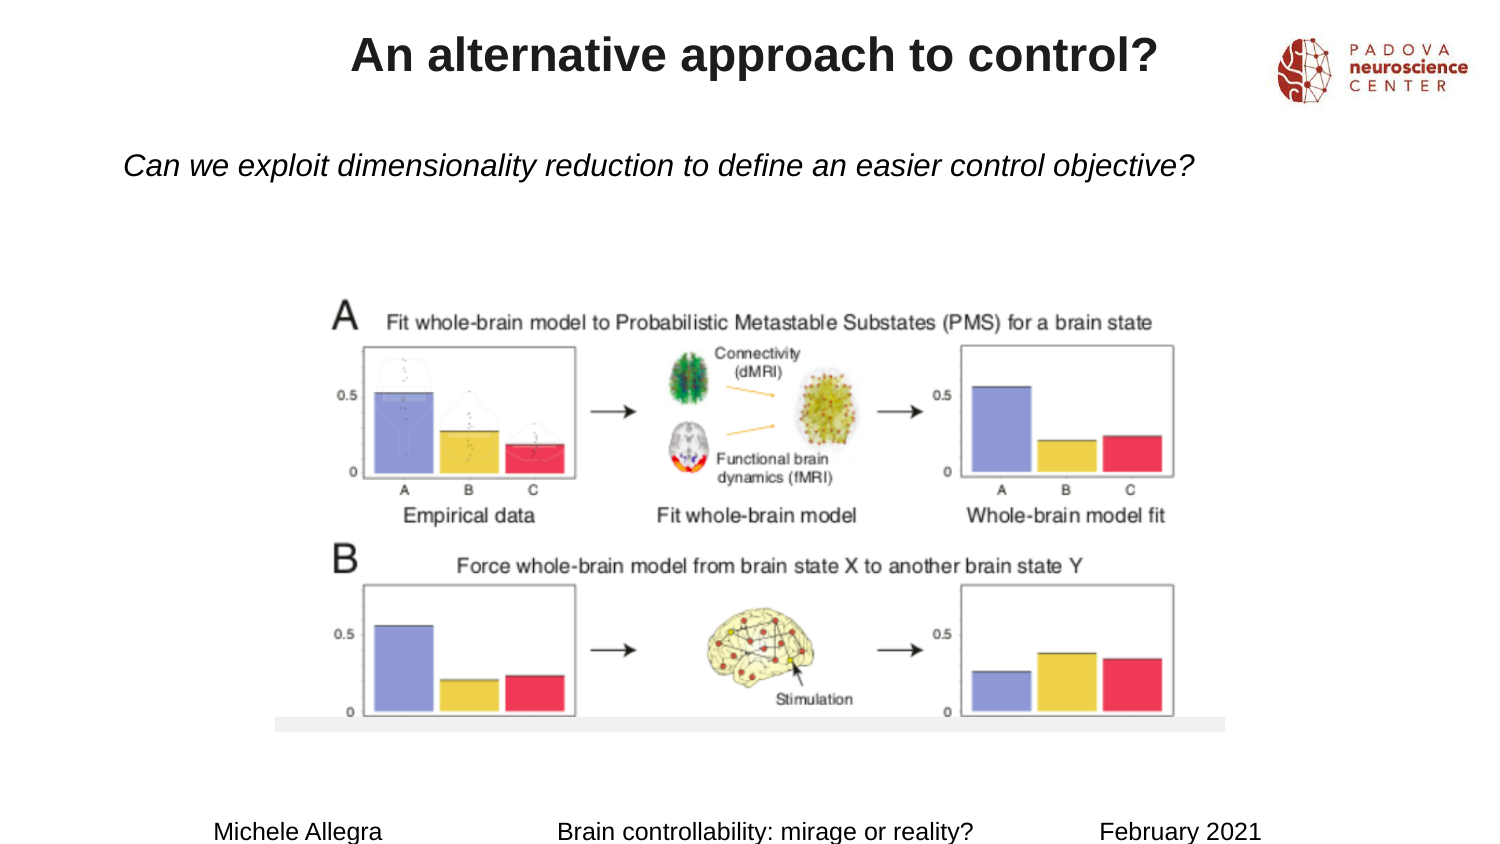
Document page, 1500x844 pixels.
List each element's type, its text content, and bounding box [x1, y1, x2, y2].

text_box Can we exploit dimensionality reduction to define an easier control objective? [48, 88, 1393, 173]
picture [275, 245, 1225, 732]
picture [1268, 10, 1476, 123]
text_box An alternative approach to control? [74, 30, 1268, 88]
text_box Michele Allegra Brain controllability: mirage or reality? February 2021 [64, 804, 1415, 844]
